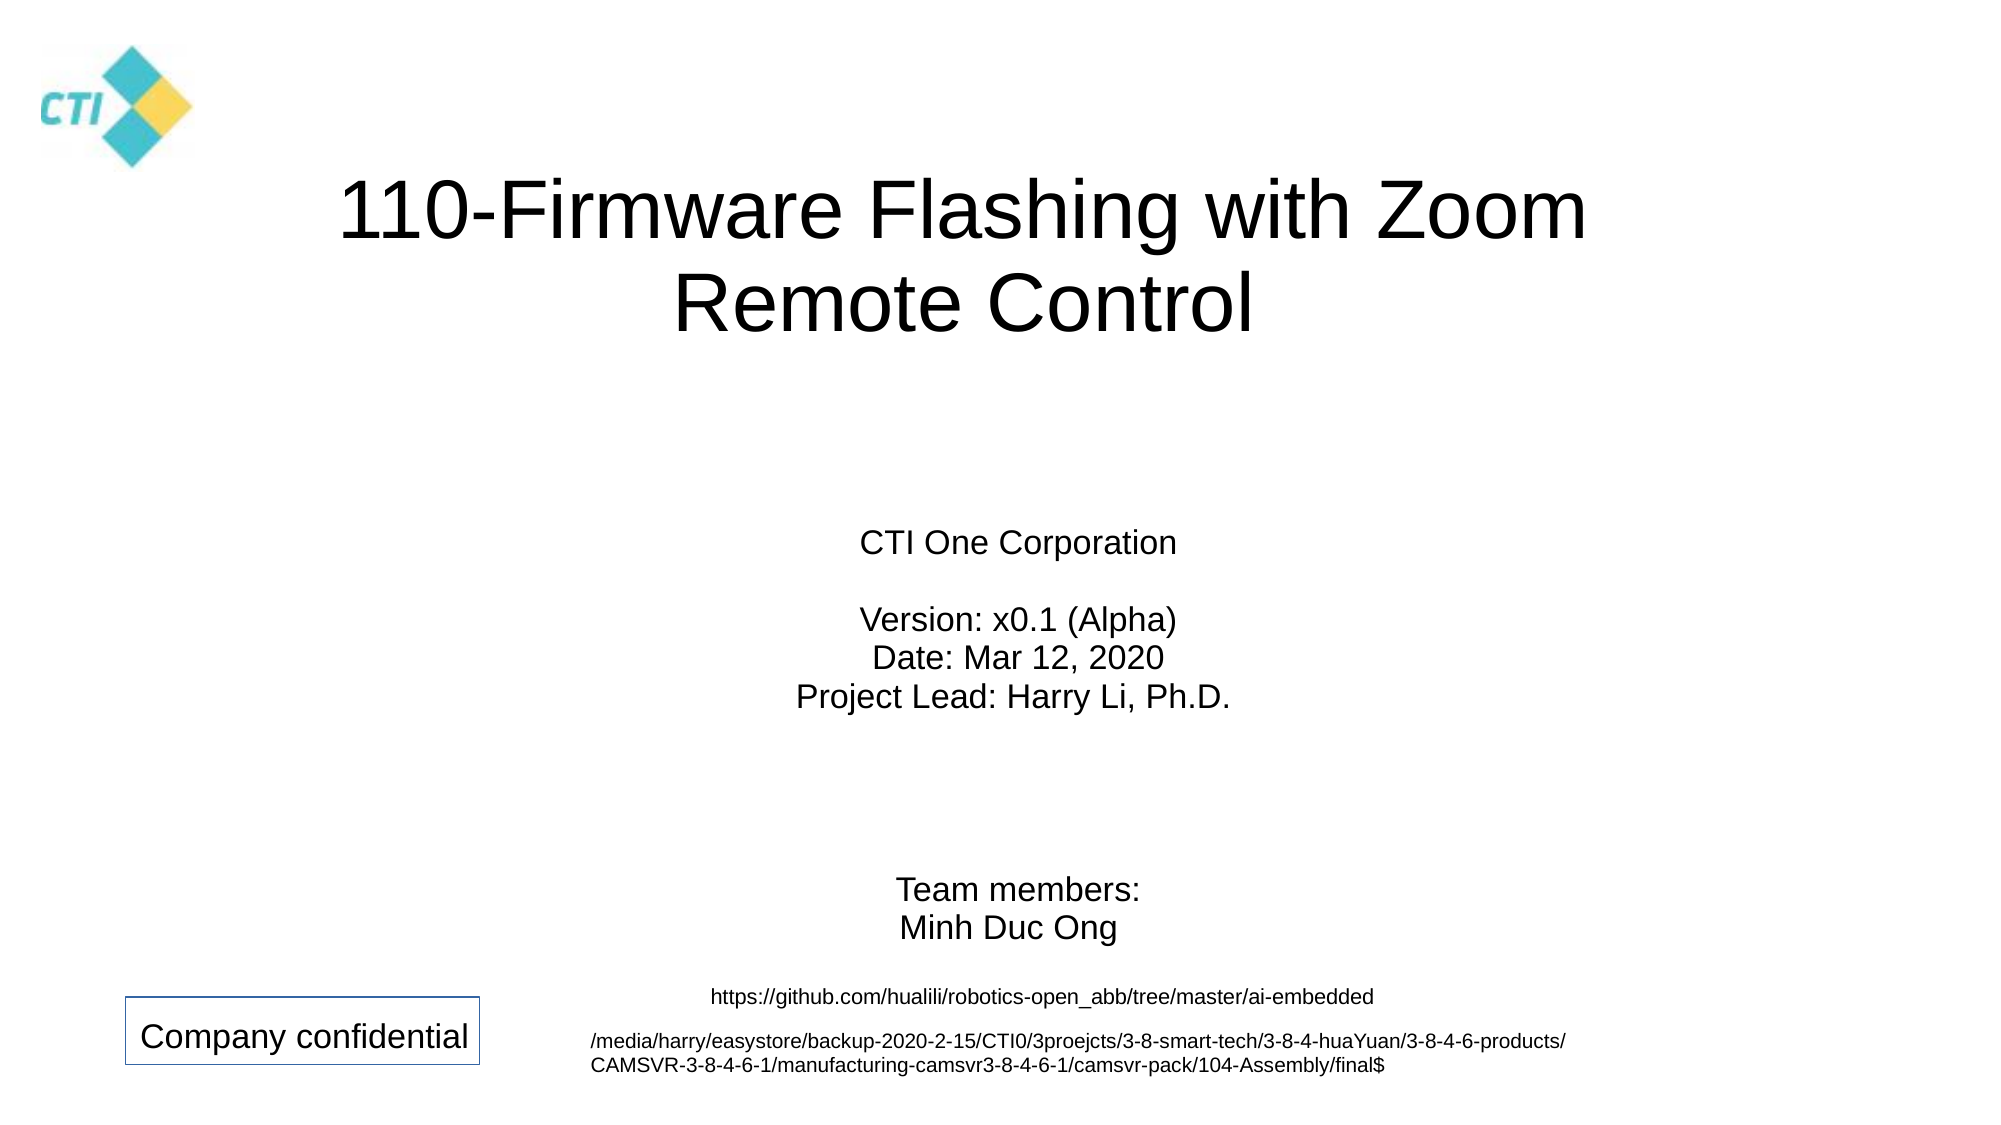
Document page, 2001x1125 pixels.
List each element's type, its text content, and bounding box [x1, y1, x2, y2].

text_box /media/harry/easystore/backup-2020-2-15/CTI0/3proejcts/3-8-smart-tech/3-8-4-huaYuan/3-8-4-6-products/CAMSVR-3-8-4-6-1/manufacturing-camsvr3-8-4-6-1/camsvr-pack/104-Assembly/final$ [575, 1022, 1625, 1125]
picture [41, 44, 195, 172]
text_box CTI One Corporation Version: x0.1 (Alpha) Date: Mar 12, 2020 Project Lead: Harry Li, Ph.D. Team members: Minh Duc Ong [535, 517, 1502, 993]
text_box https://github.com/hualili/robotics-open_abb/tree/master/ai-embedded [695, 977, 1441, 1022]
text_box Company confidential [126, 1010, 495, 1065]
text_box 110-Firmware Flashing with Zoom Remote Control [233, 160, 1694, 354]
